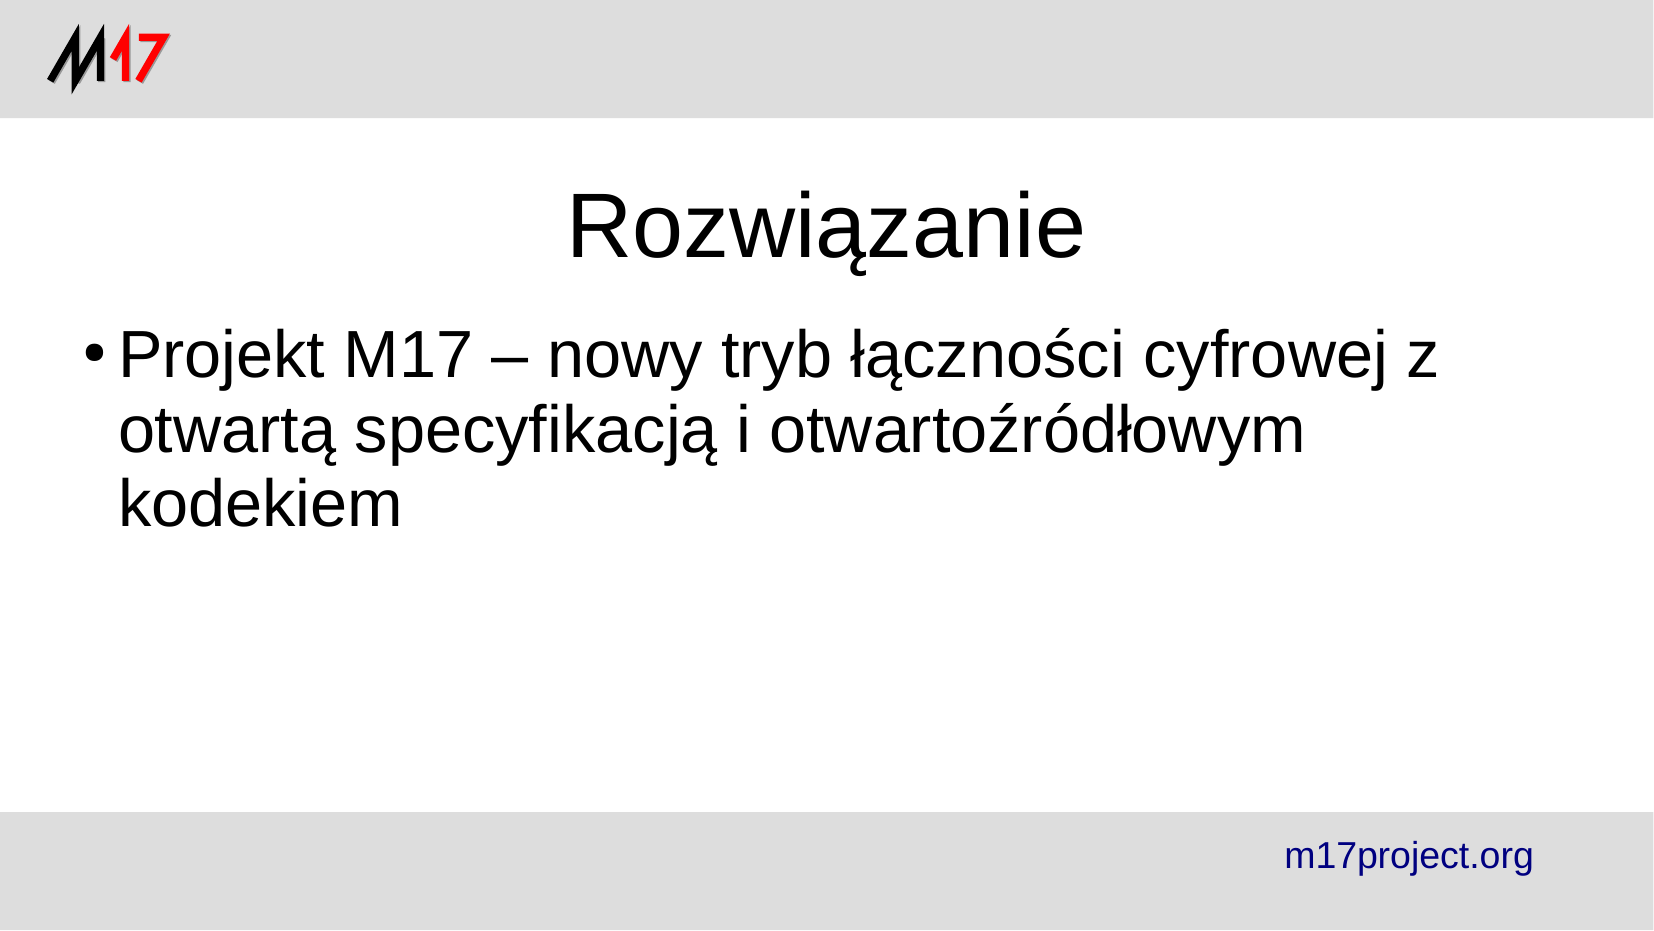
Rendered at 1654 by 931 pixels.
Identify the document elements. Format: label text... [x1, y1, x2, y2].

text_box [0, 812, 1654, 931]
subtitle Projekt M17 – nowy tryb łączności cyfrowej z otwartą specyfikacją i otwartoźródłowym kodekiem [82, 316, 1571, 812]
title Rozwiązanie [82, 147, 1571, 303]
text_box [0, 0, 1654, 119]
picture [39, 16, 178, 102]
text_box m17project.org [1269, 826, 1654, 897]
